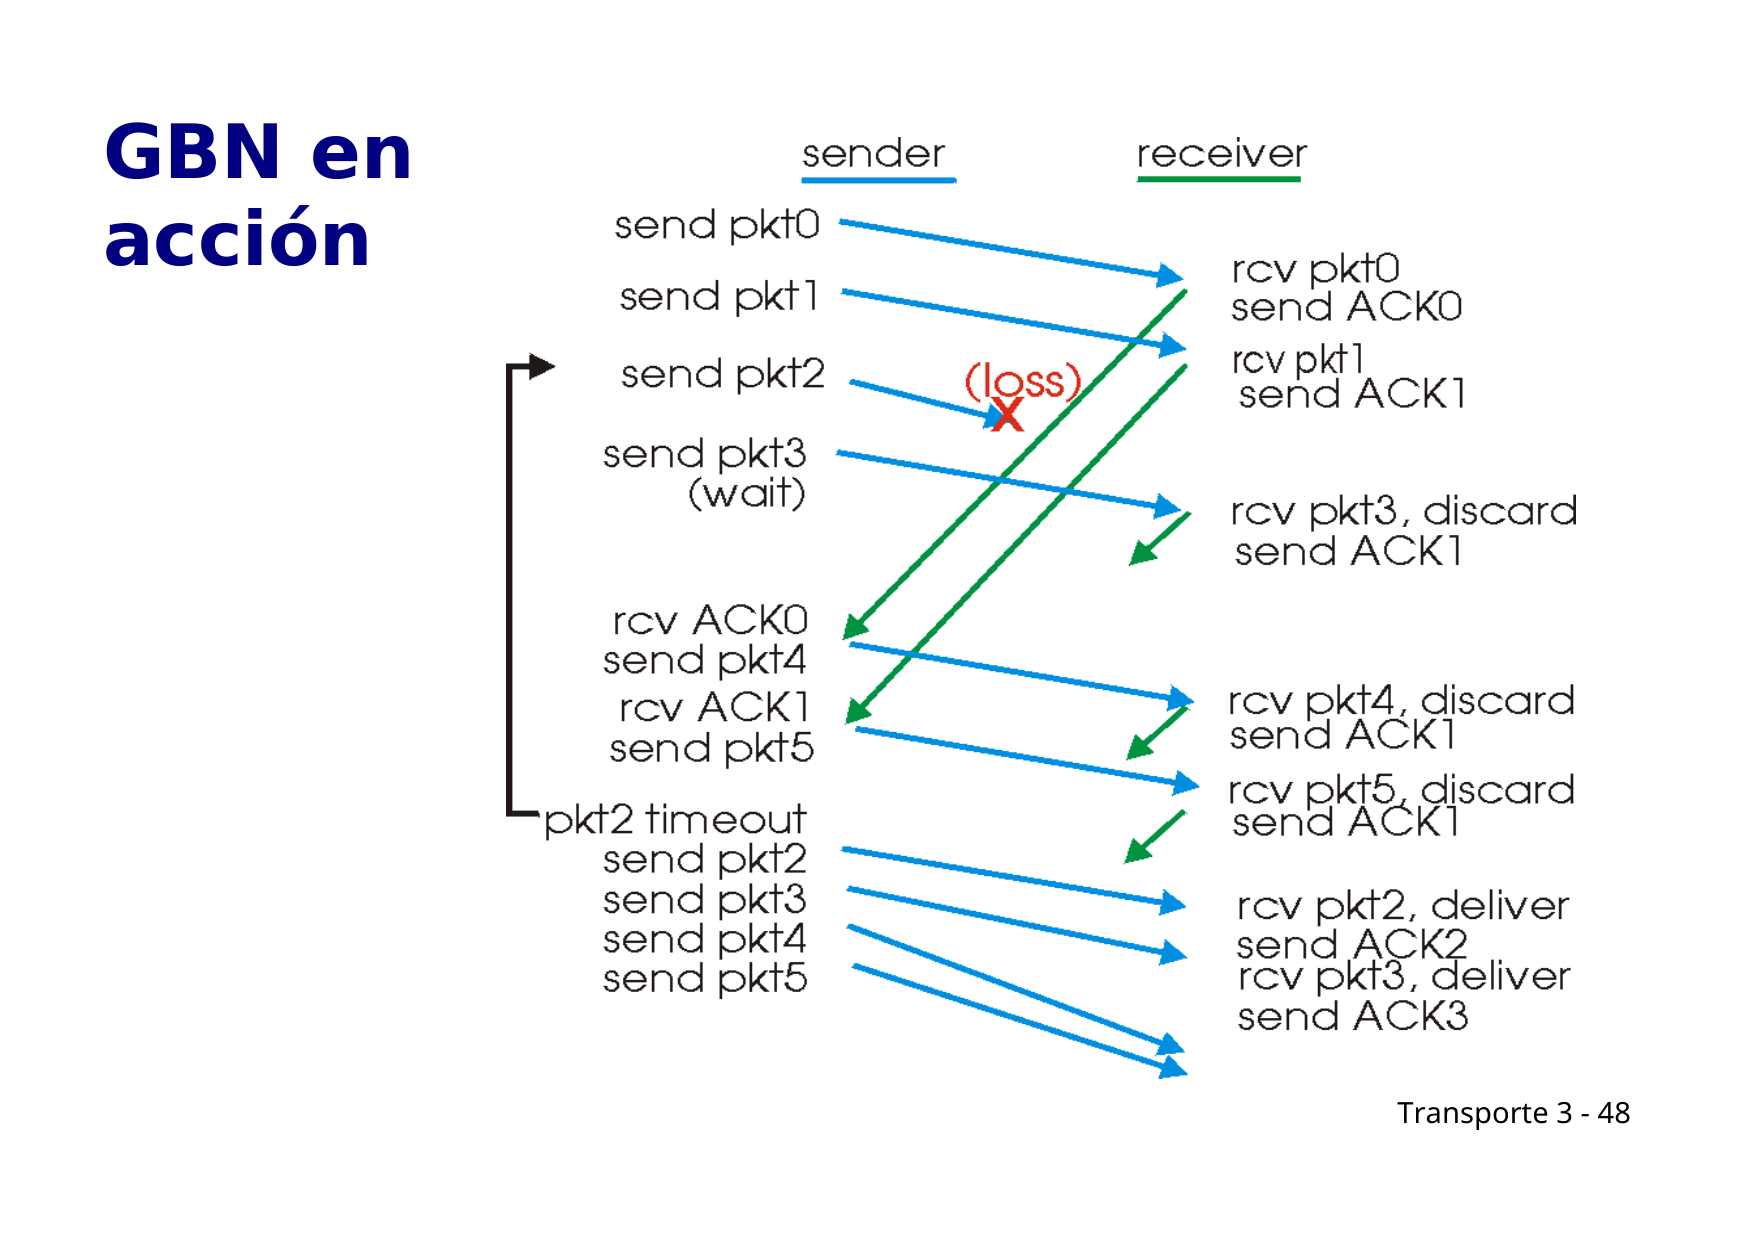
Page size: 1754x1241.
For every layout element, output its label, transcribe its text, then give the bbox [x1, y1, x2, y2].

picture [506, 137, 1576, 1079]
title GBN en acción [88, 87, 1654, 305]
